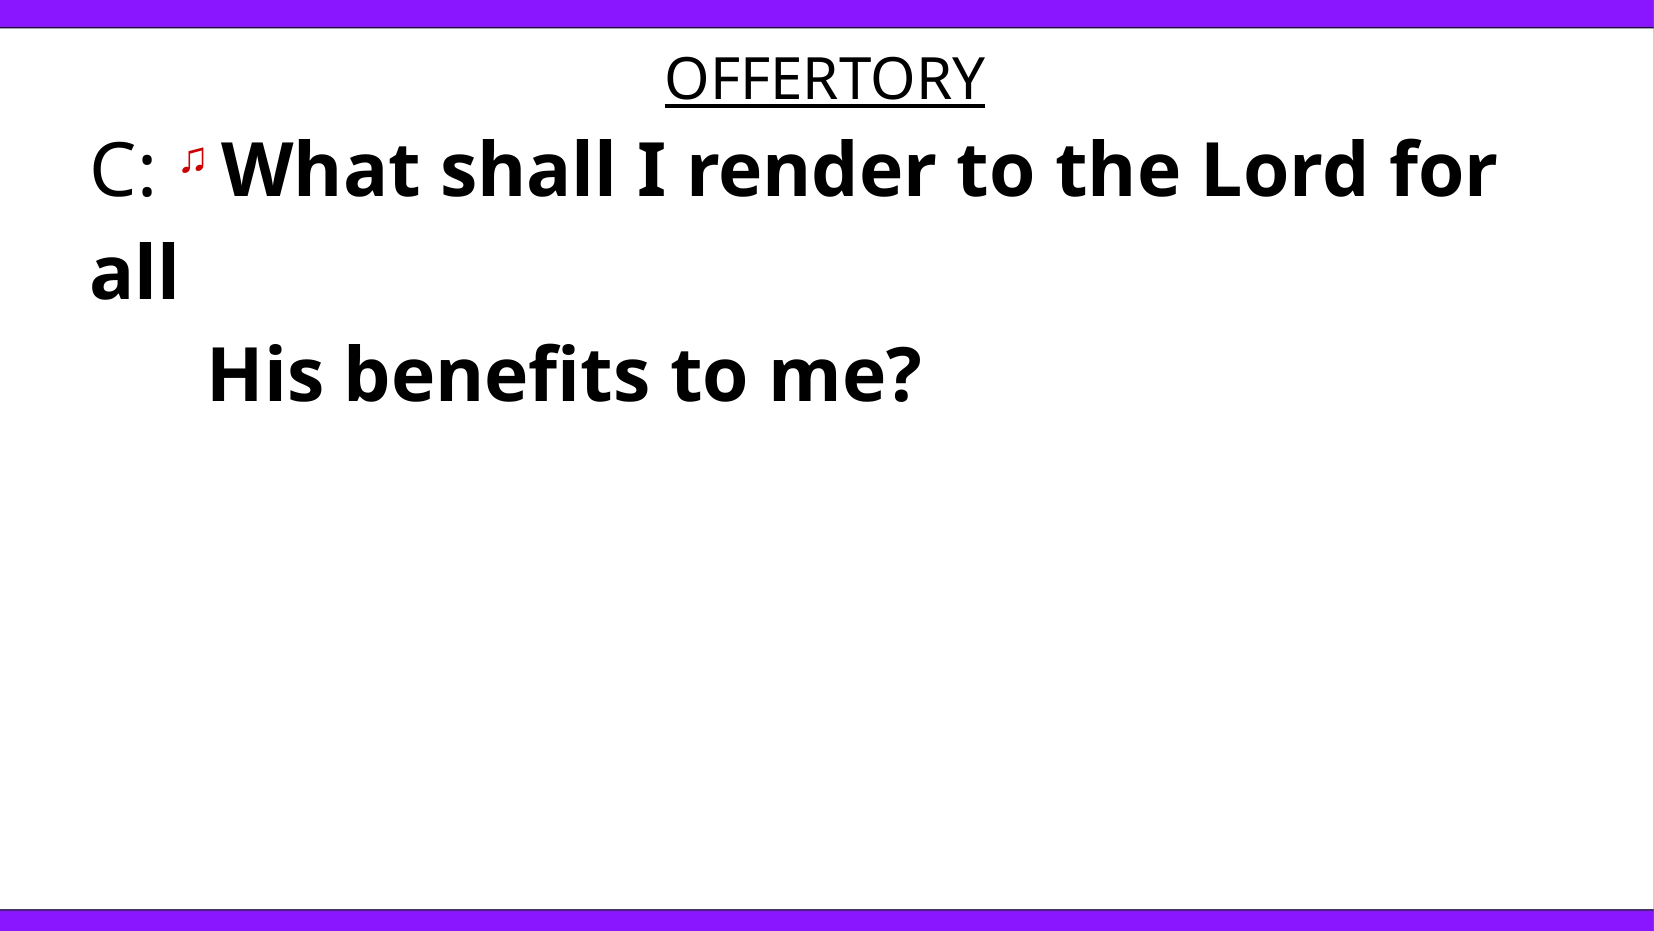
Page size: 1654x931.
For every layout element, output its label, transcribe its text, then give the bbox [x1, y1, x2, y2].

text_box OFFERTORY C: ♫ What shall I render to the Lord for all His benefits to me? [75, 30, 1576, 322]
picture [0, 0, 1654, 931]
